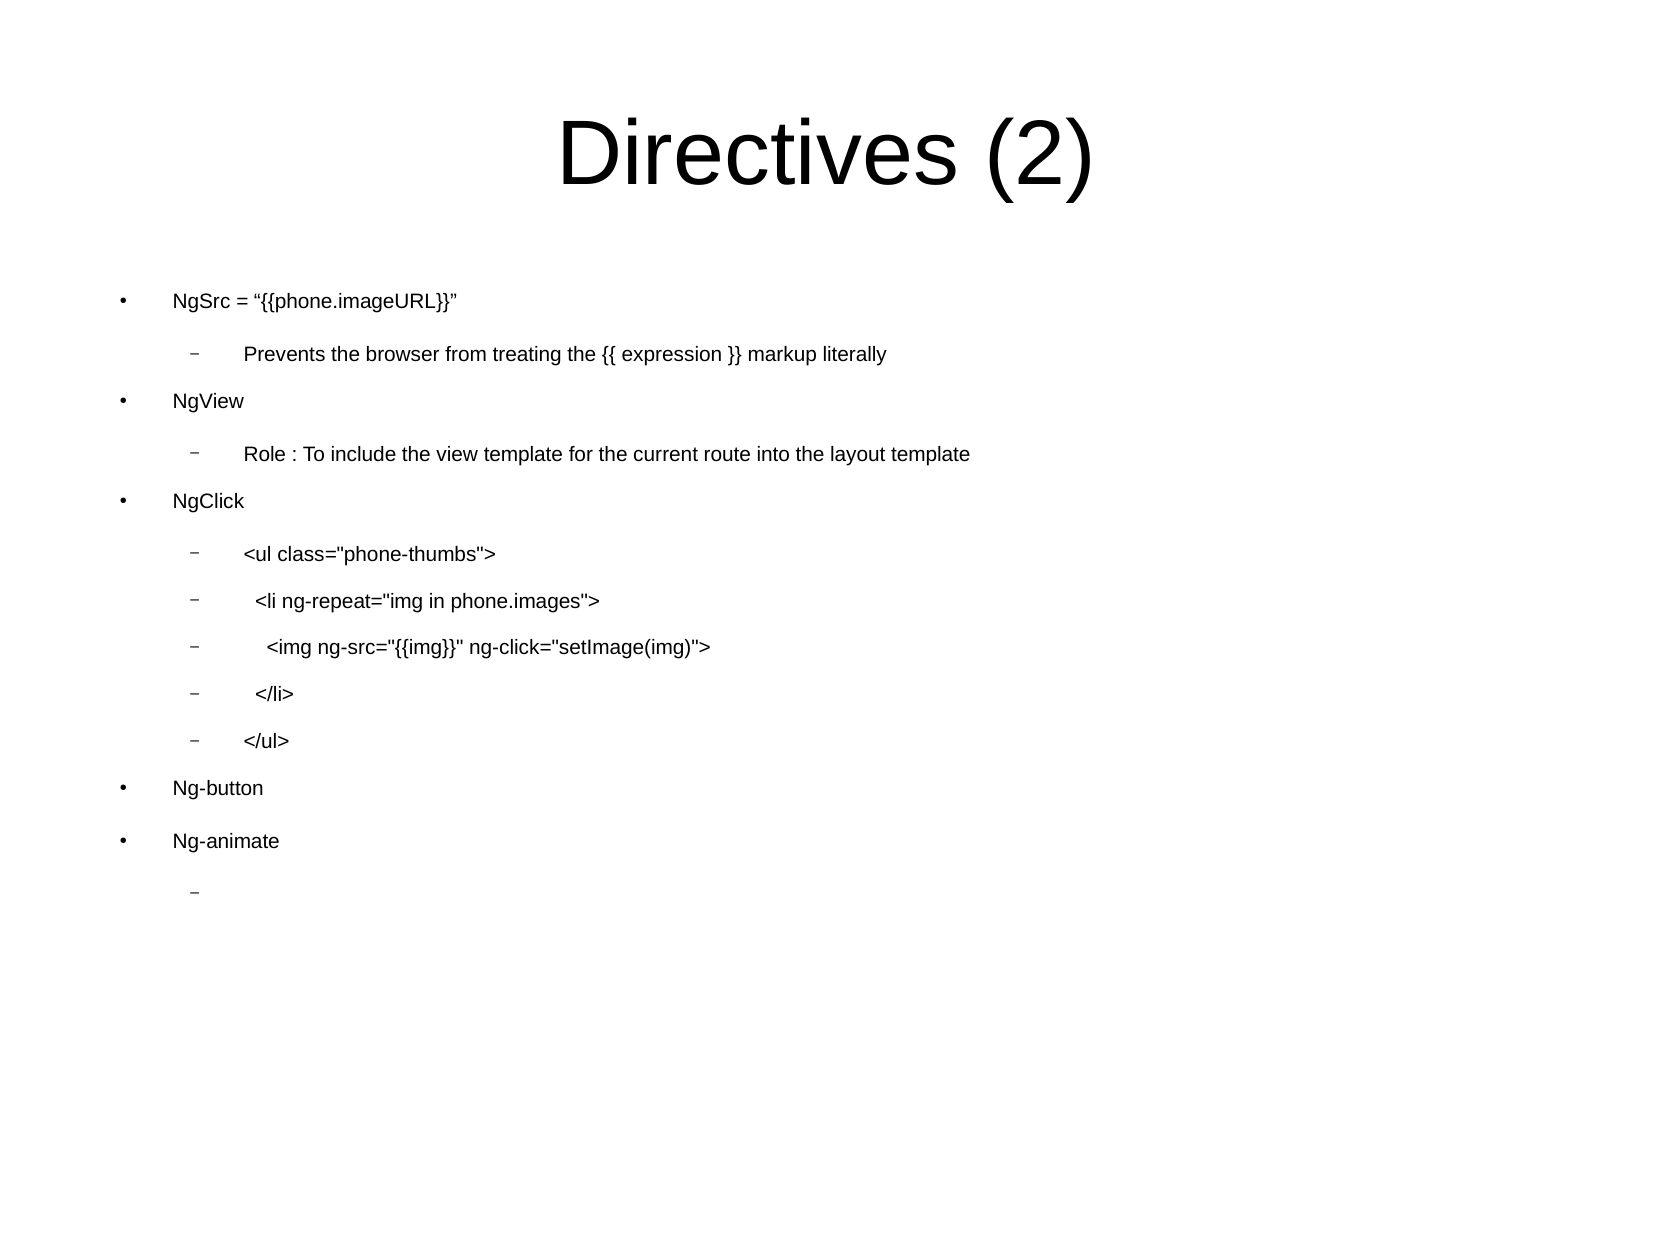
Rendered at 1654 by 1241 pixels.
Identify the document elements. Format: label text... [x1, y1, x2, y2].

title Directives (2) [82, 49, 1571, 257]
list NgSrc = “{{phone.imageURL}}” Prevents the browser from treating the {{ expression }} markup literally NgView Role : To include the view template for the current route into the layout template NgClick <ul class="phone-thumbs"> <li ng-repeat="img in phone.images"> <img ng-src="{{img}}" ng-click="setImage(img)"> </li> </ul> Ng-button Ng-animate [101, 290, 1591, 1010]
